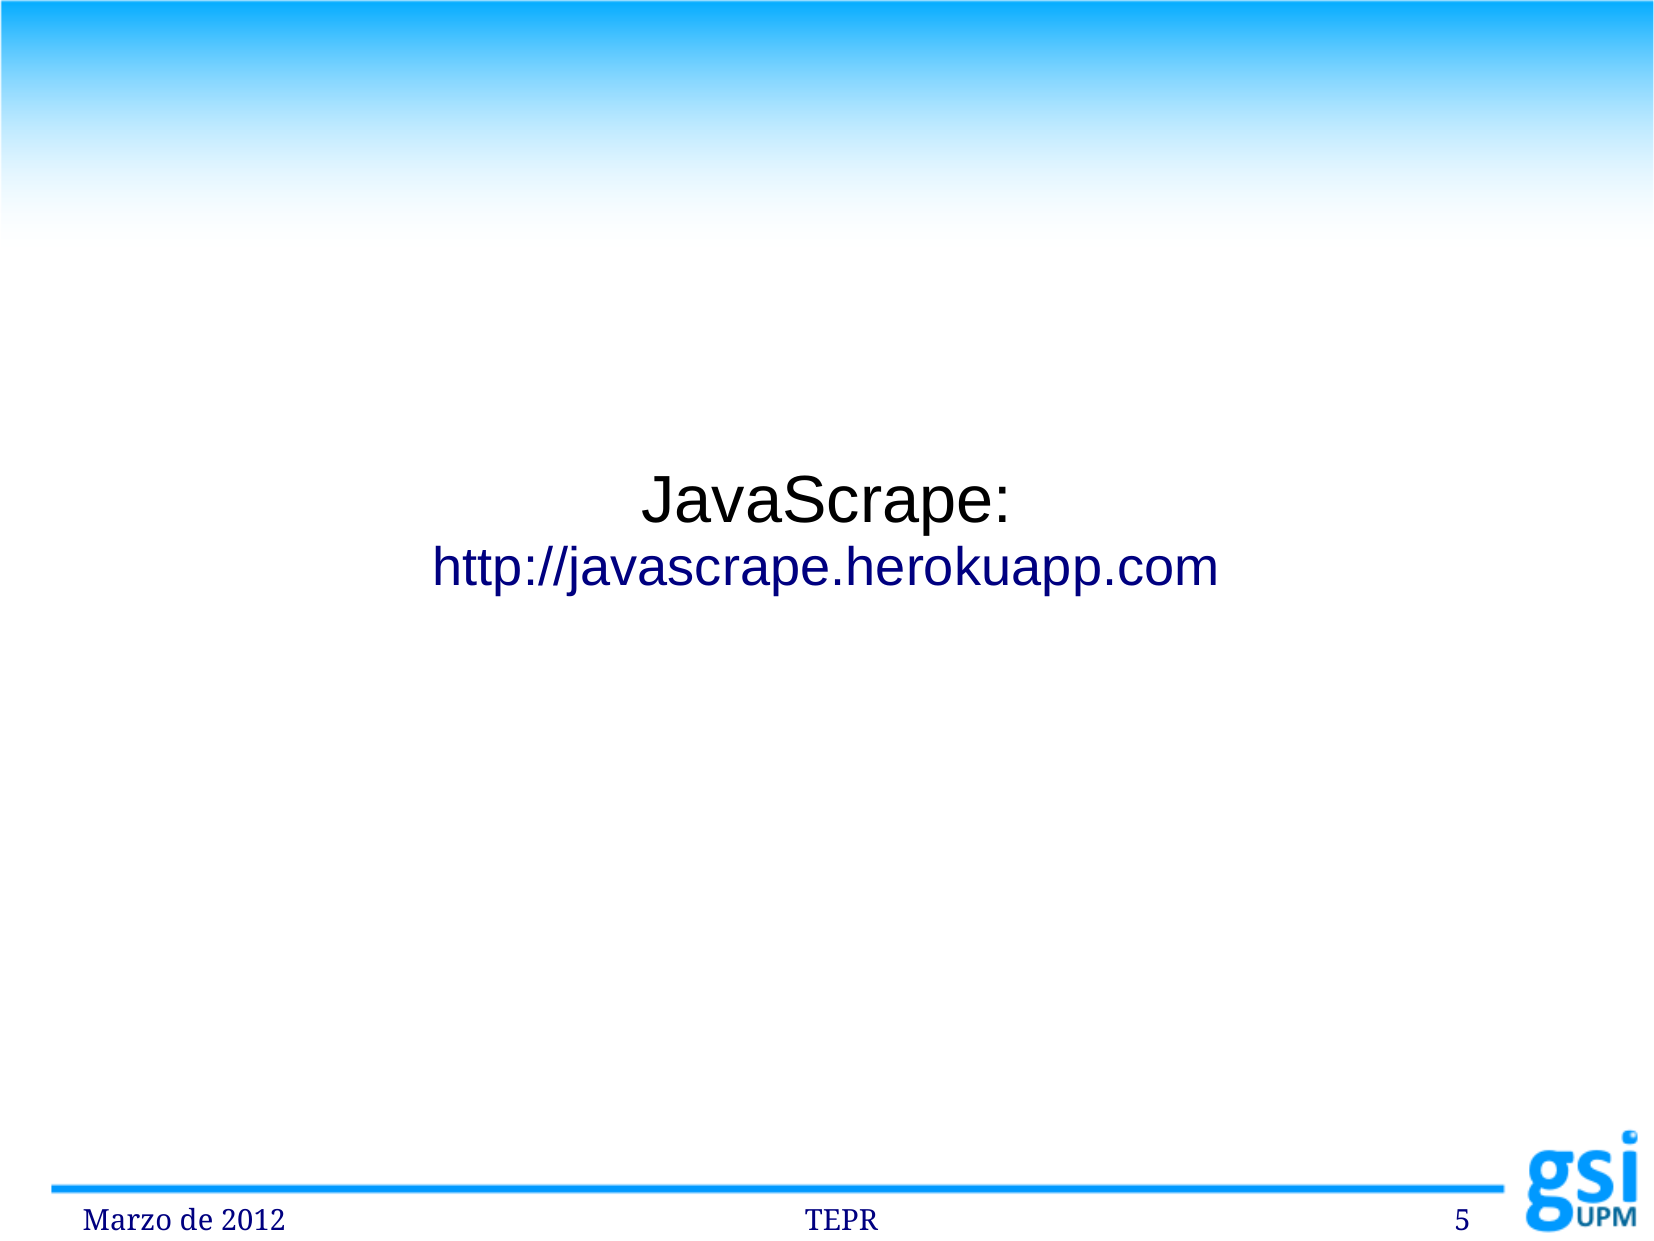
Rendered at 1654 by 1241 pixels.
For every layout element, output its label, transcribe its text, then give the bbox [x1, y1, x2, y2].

picture [0, 0, 1654, 1241]
subtitle JavaScrape: http://javascrape.herokuapp.com [82, 49, 1571, 1109]
